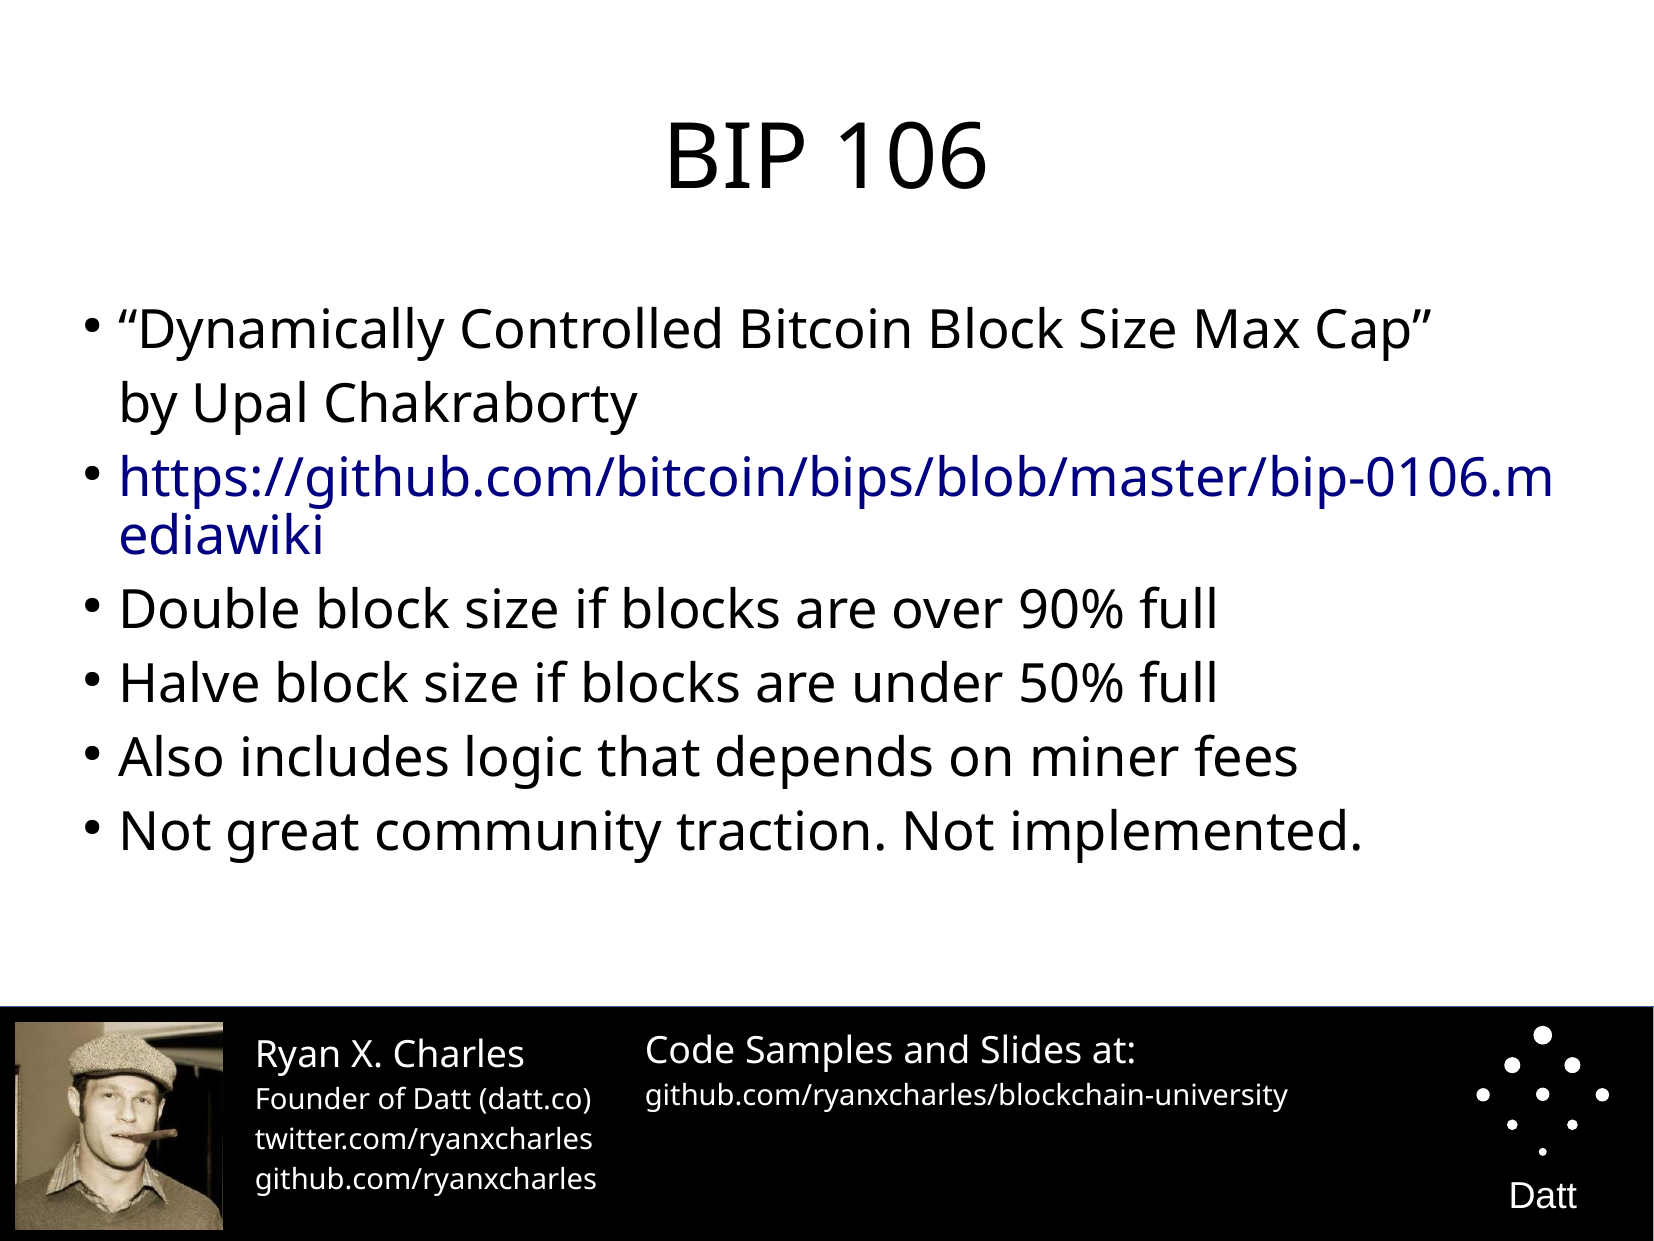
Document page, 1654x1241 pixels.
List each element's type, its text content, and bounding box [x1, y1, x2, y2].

subtitle “Dynamically Controlled Bitcoin Block Size Max Cap” by Upal Chakraborty https://github.com/bitcoin/bips/blob/master/bip-0106.mediawiki Double block size if blocks are over 90% full Halve block size if blocks are under 50% full Also includes logic that depends on miner fees Not great community traction. Not implemented. [82, 290, 1571, 1006]
text_box Ryan X. Charles Founder of Datt (datt.co) twitter.com/ryanxcharles github.com/ryanxcharles [240, 1020, 976, 1241]
text_box Code Samples and Slides at: github.com/ryanxcharles/blockchain-university [630, 1015, 1403, 1156]
text_box [0, 1006, 1654, 1241]
text_box Datt [1452, 1167, 1633, 1241]
title BIP 106 [82, 49, 1571, 257]
picture [15, 1022, 223, 1231]
picture [1475, 1023, 1611, 1159]
